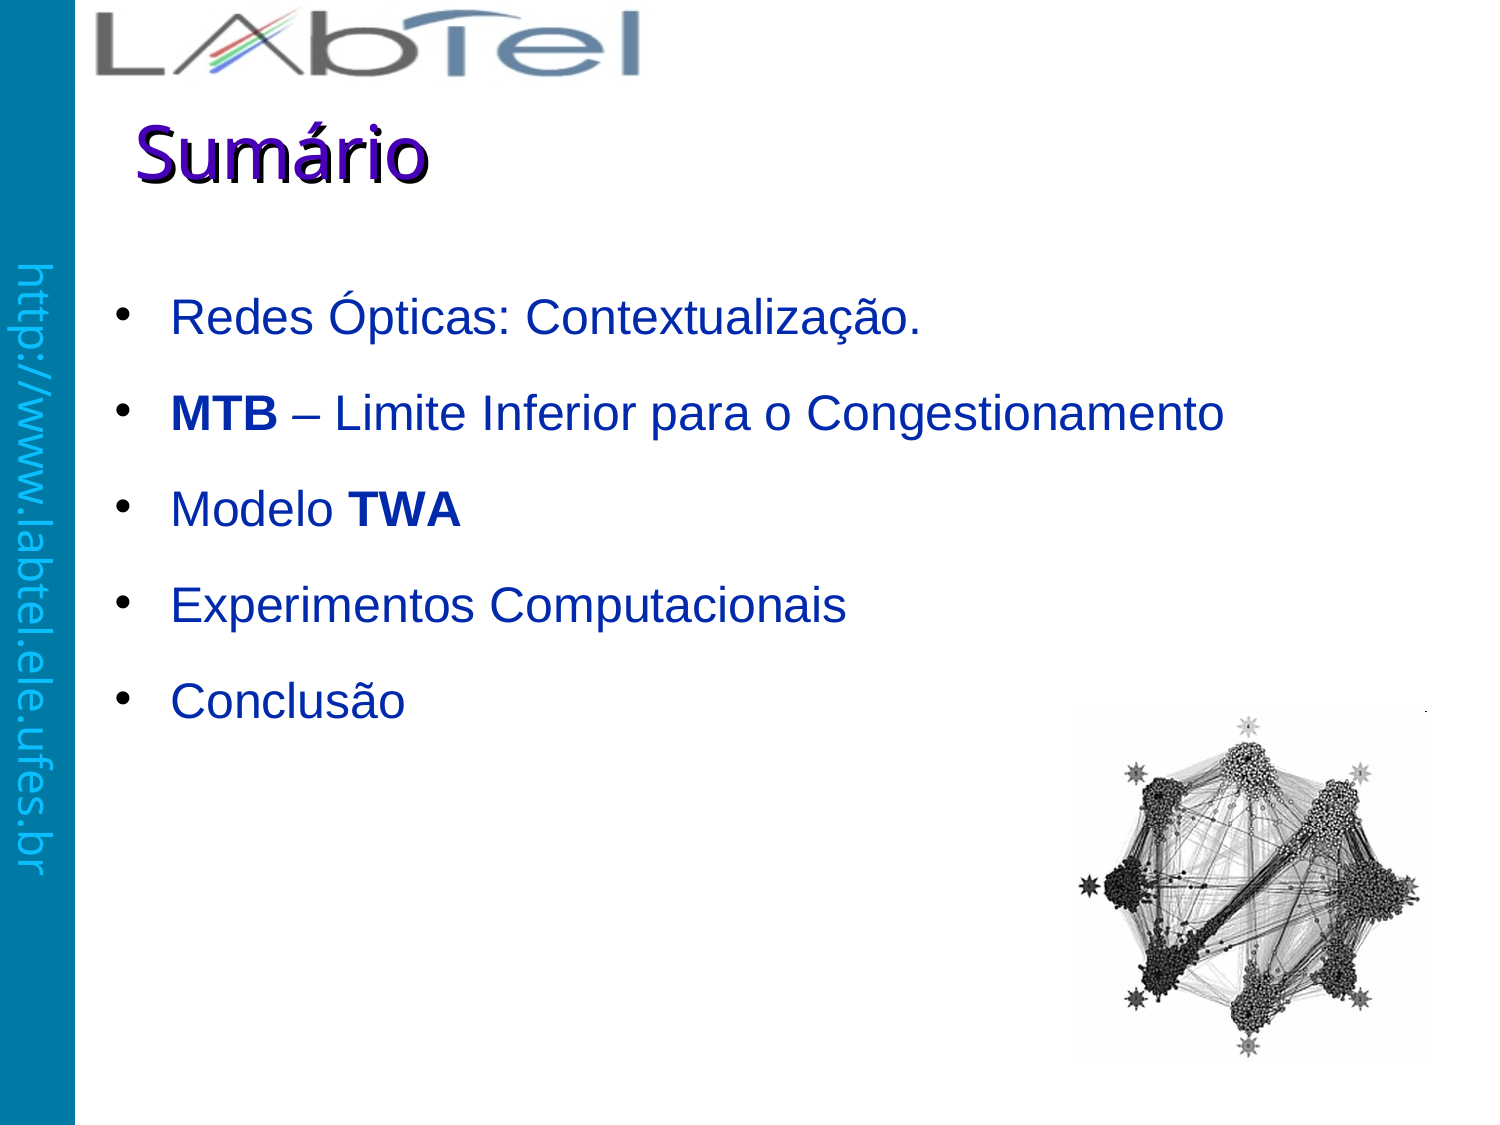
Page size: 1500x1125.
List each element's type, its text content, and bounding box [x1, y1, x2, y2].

list Redes Ópticas: Contextualização. MTB – Limite Inferior para o Congestionamento Modelo TWA Experimentos Computacionais Conclusão [99, 237, 1461, 980]
picture [76, 0, 675, 88]
picture [1076, 711, 1427, 1061]
title Sumário [99, 99, 1461, 237]
